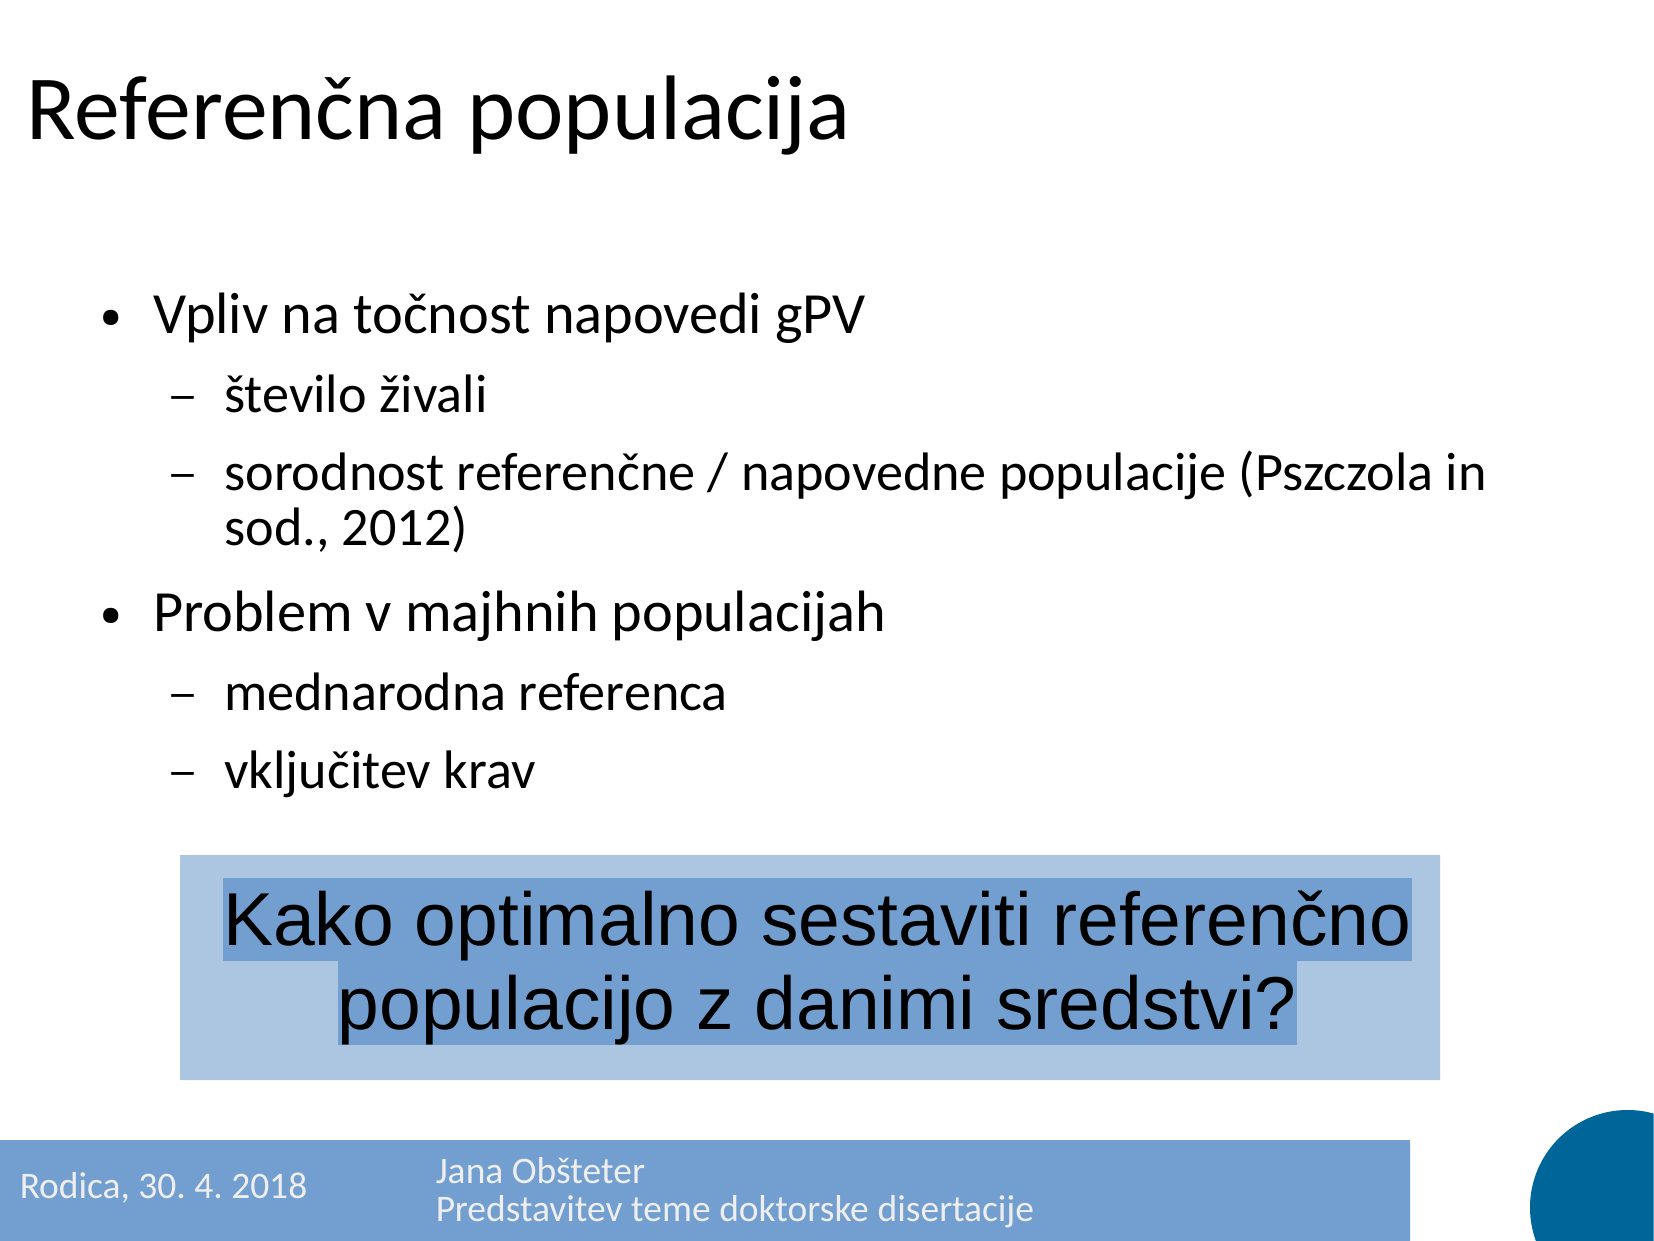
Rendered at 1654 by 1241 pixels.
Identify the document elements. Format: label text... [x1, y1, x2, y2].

text_box Kako optimalno sestaviti referenčno populacijo z danimi sredstvi? [120, 870, 1516, 1053]
title Referenčna populacija [26, 56, 1246, 177]
list Vpliv na točnost napovedi gPV število živali sorodnost referenčne / napovedne populacije (Pszczola in sod., 2012) Problem v majhnih populacijah mednarodna referenca vključitev krav [82, 290, 1571, 1171]
